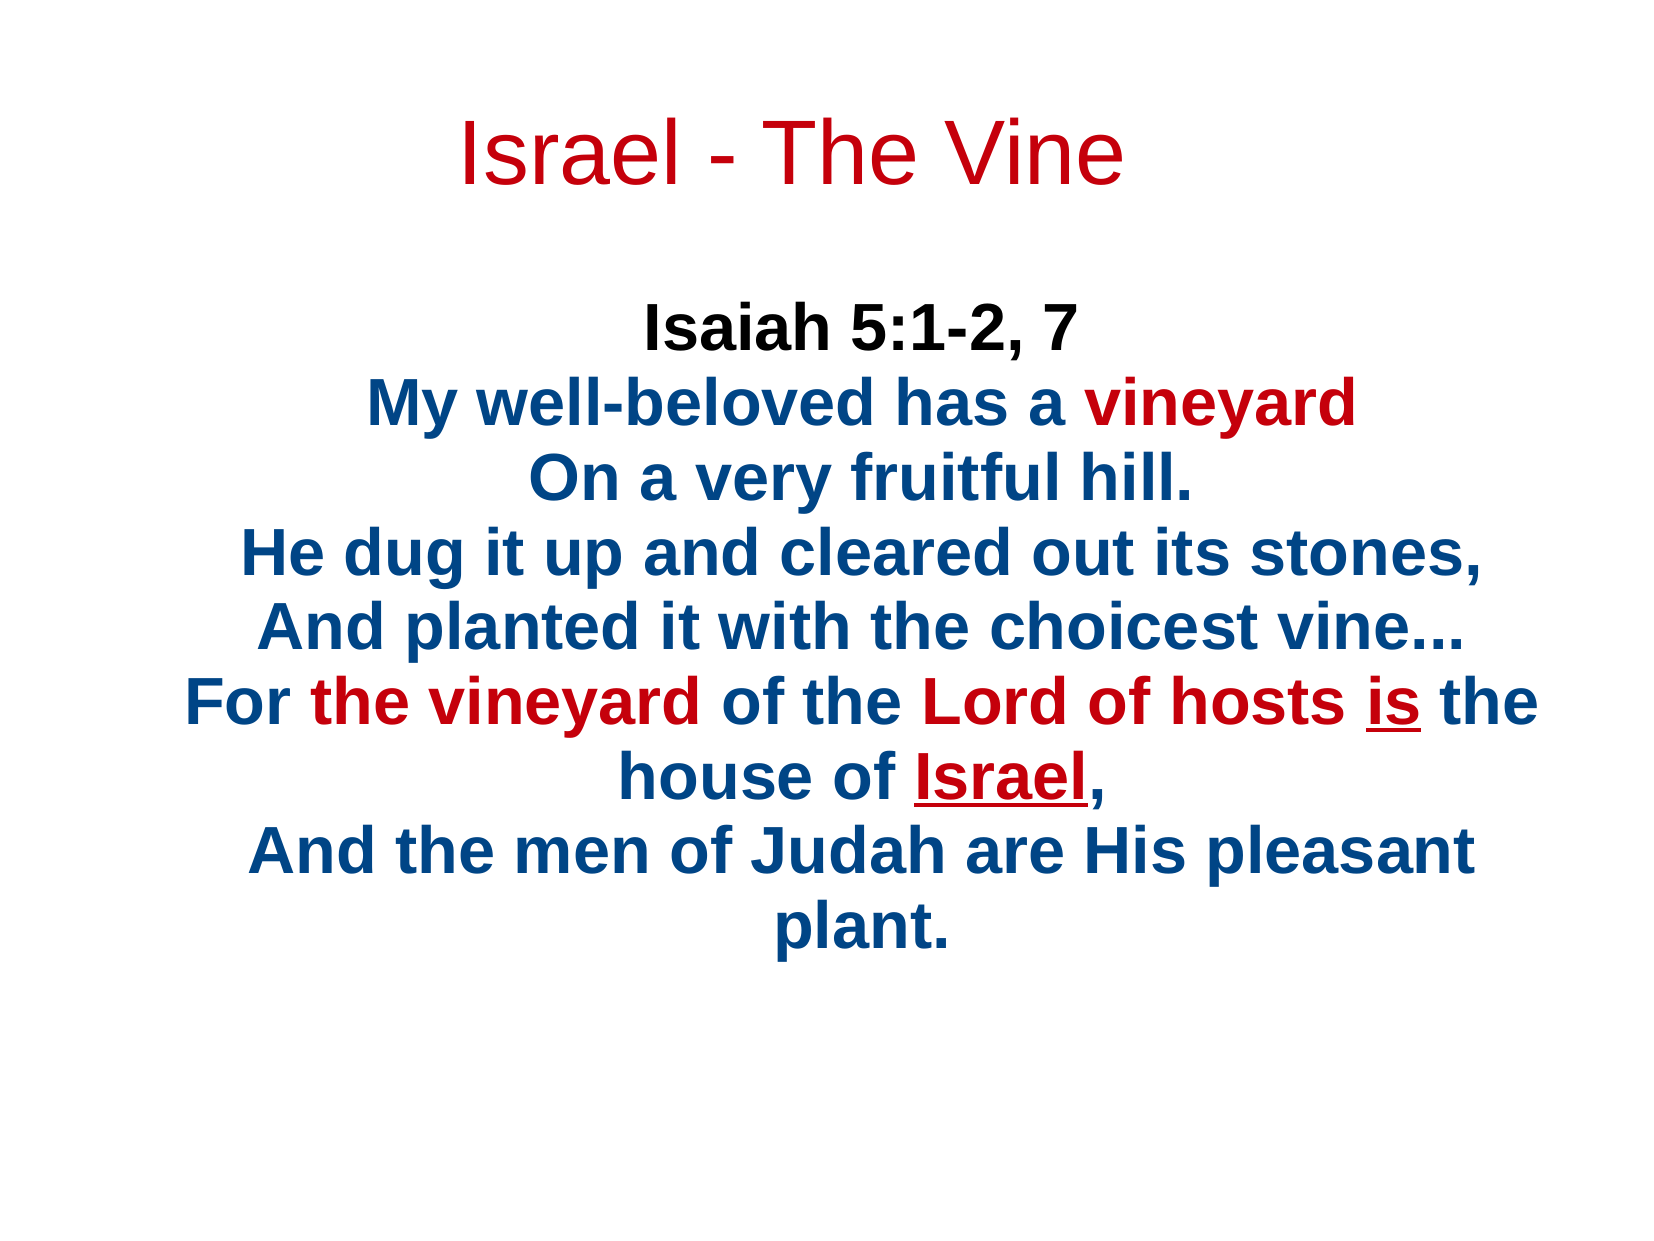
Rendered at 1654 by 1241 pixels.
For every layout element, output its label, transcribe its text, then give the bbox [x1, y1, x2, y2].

title Israel - The Vine [82, 49, 1571, 257]
list Isaiah 5:1-2, 7 My well-beloved has a vineyard On a very fruitful hill. He dug it up and cleared out its stones, And planted it with the choicest vine... For the vineyard of the Lord of hosts is the house of Israel, And the men of Judah are His pleasant plant. [82, 290, 1571, 1109]
